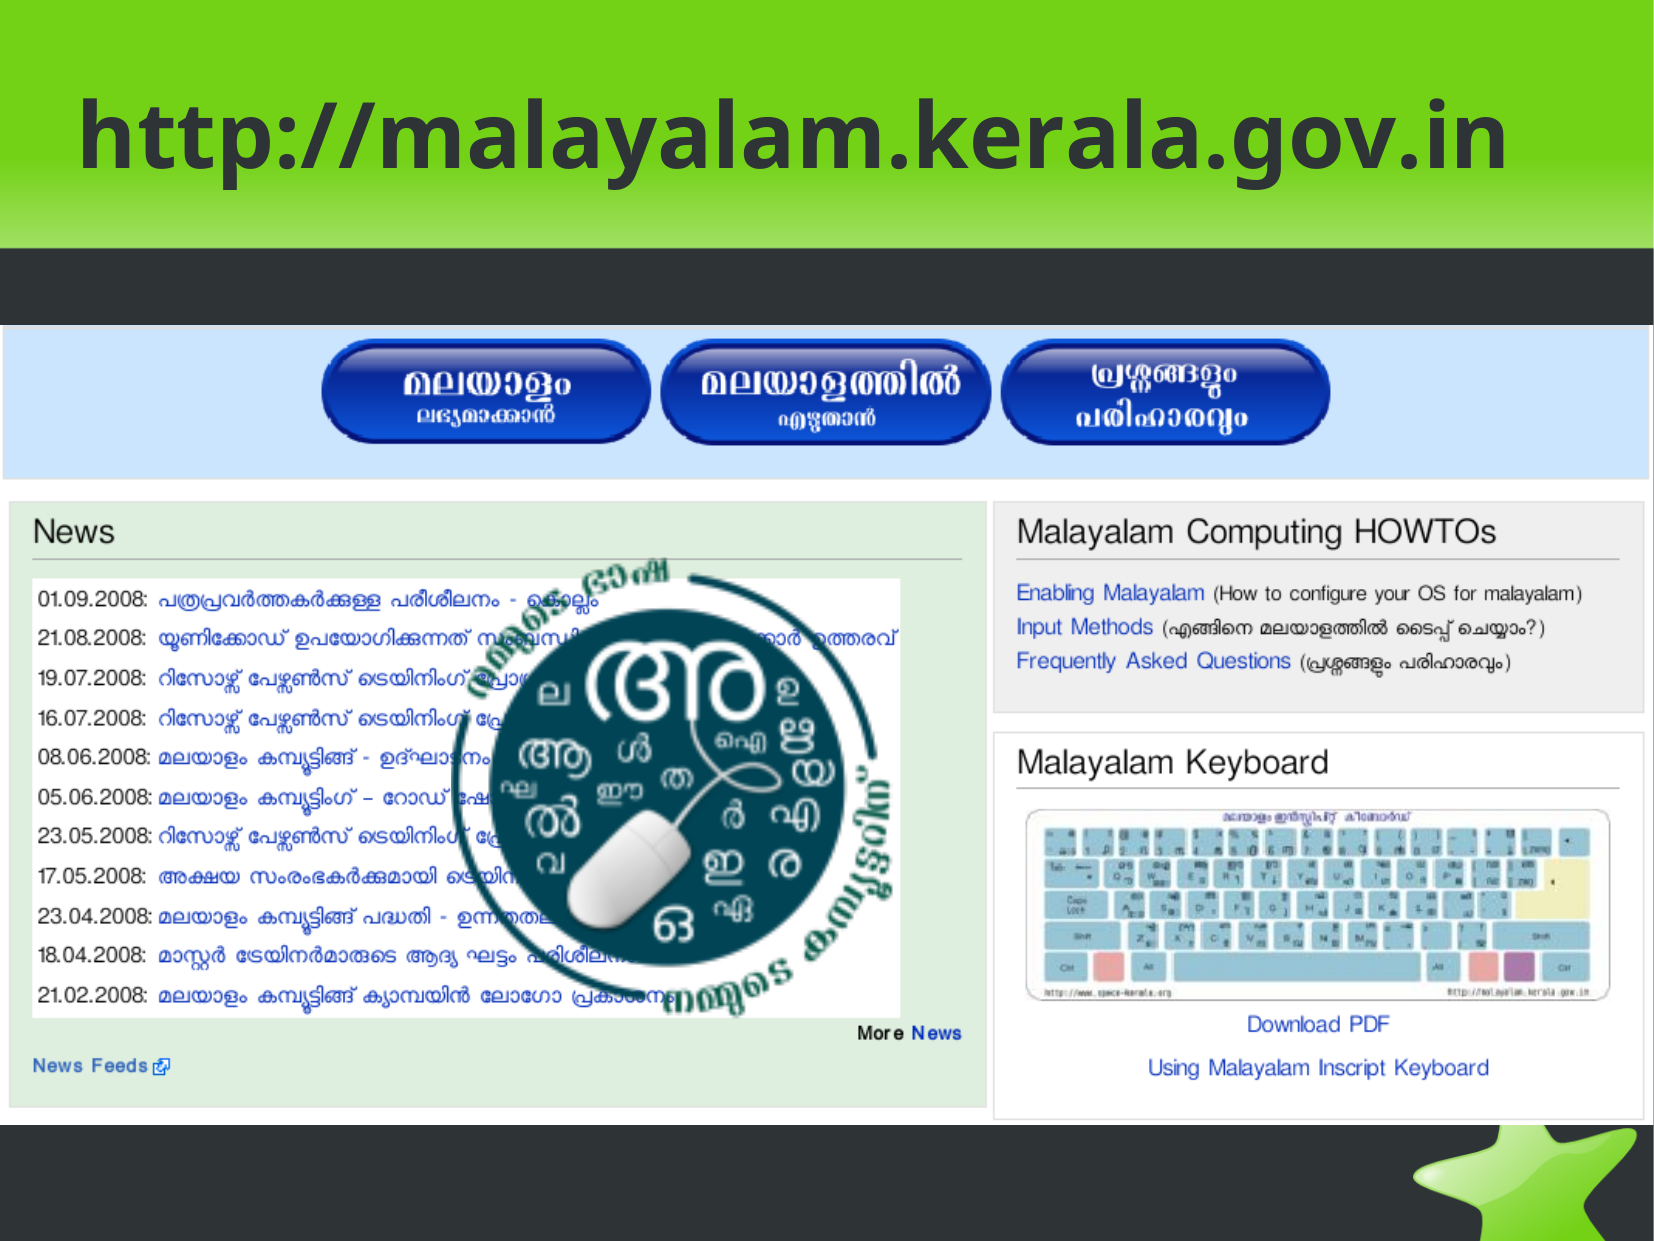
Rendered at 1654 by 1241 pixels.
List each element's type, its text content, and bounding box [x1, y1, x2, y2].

title http://malayalam.kerala.gov.in [76, 36, 1565, 229]
picture [0, 0, 1654, 1241]
